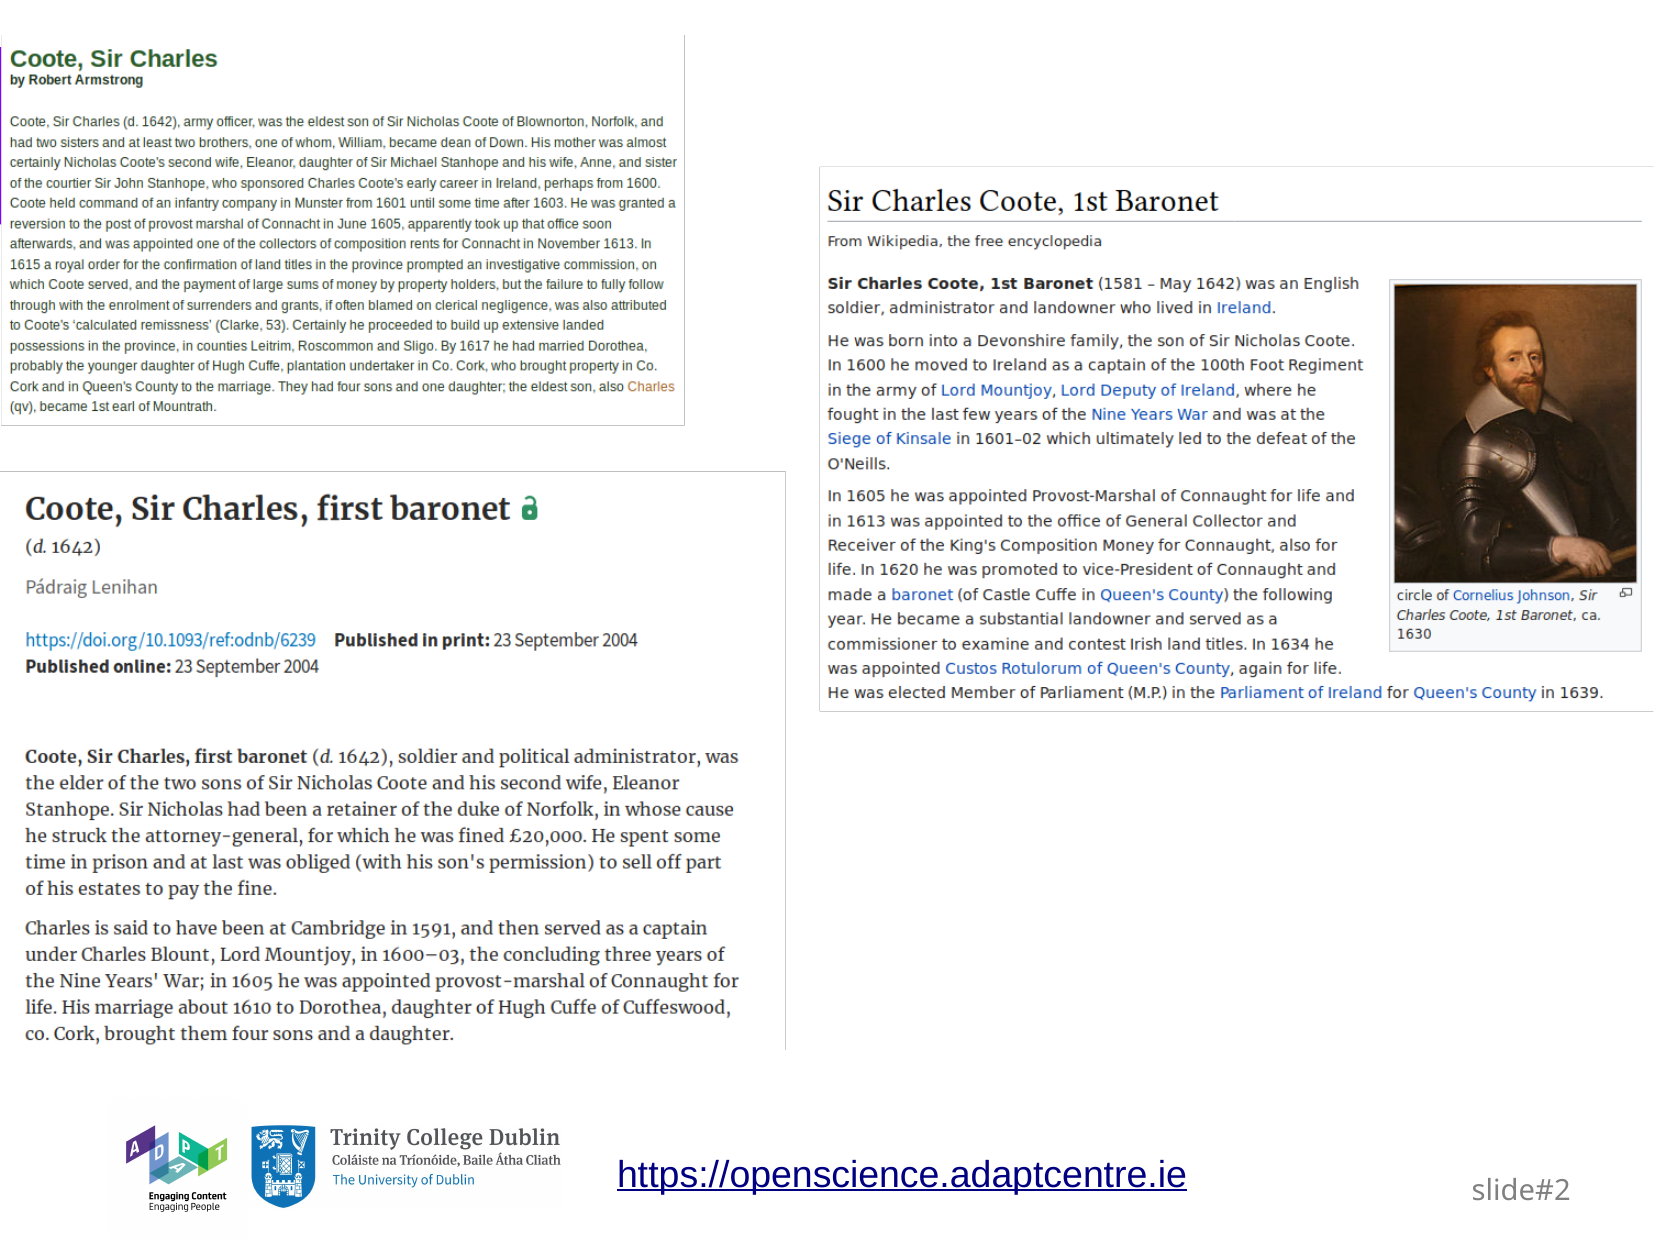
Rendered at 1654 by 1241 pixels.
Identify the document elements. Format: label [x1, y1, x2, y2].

picture [106, 1098, 247, 1239]
picture [248, 1122, 564, 1211]
picture [0, 35, 1654, 1050]
